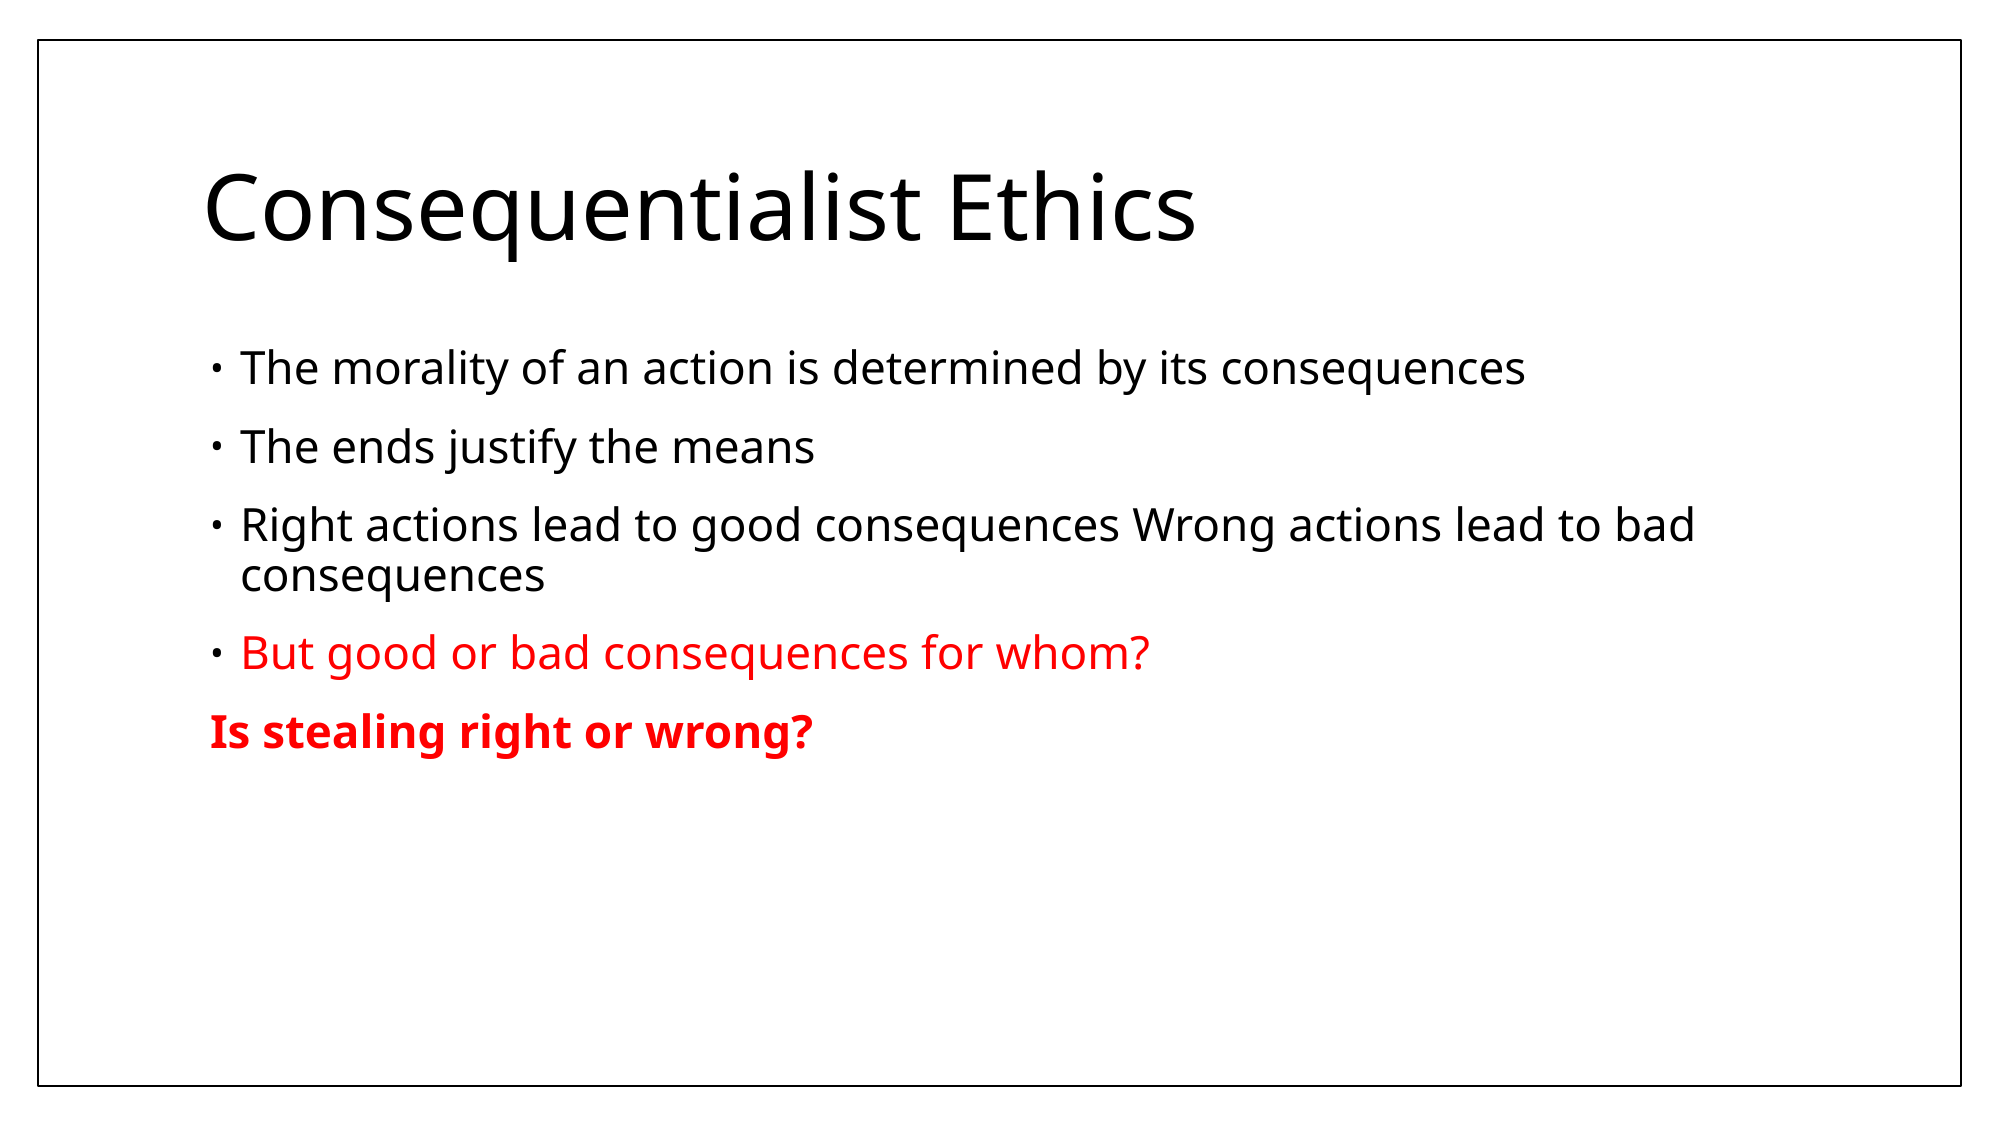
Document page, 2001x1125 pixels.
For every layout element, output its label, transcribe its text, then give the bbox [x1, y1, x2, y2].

title Consequentialist Ethics [187, 99, 1808, 323]
list The morality of an action is determined by its consequences The ends justify the means Right actions lead to good consequences Wrong actions lead to bad consequences But good or bad consequences for whom? Is stealing right or wrong? [187, 337, 1808, 1000]
